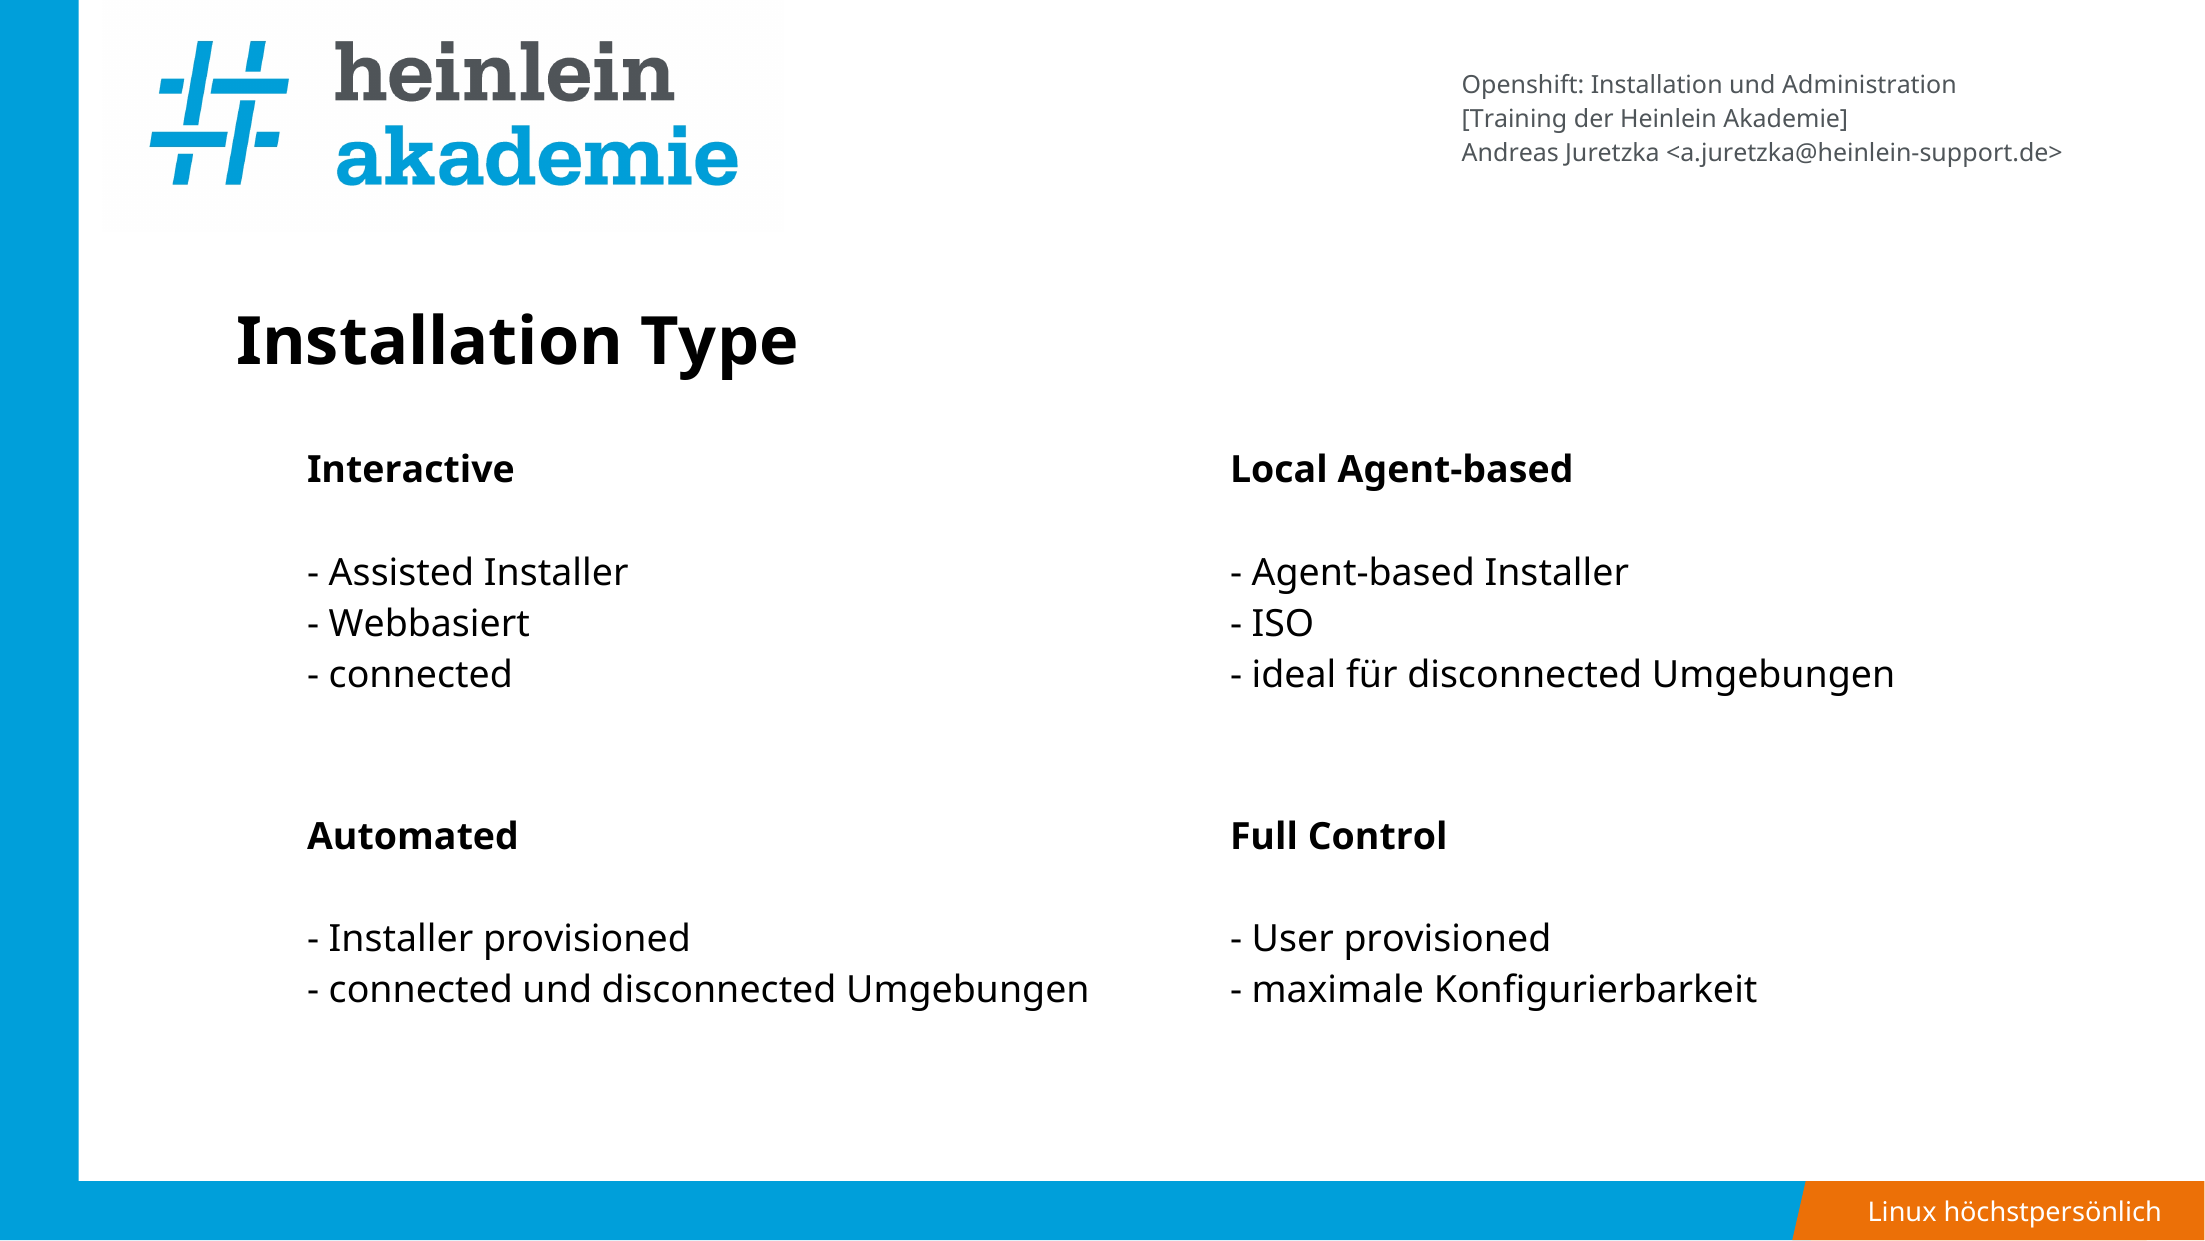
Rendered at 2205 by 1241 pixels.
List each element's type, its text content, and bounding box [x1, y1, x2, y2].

list Automated - Installer provisioned - connected und disconnected Umgebungen [236, 809, 1175, 1159]
picture [102, 0, 784, 232]
title Installation Type [236, 248, 1979, 384]
list Local Agent-based - Agent-based Installer - ISO - ideal für disconnected Umgebungen [1159, 442, 2039, 778]
list Interactive - Assisted Installer - Webbasiert - connected [236, 442, 1116, 778]
list Full Control - User provisioned - maximale Konfigurierbarkeit [1159, 809, 2039, 1145]
